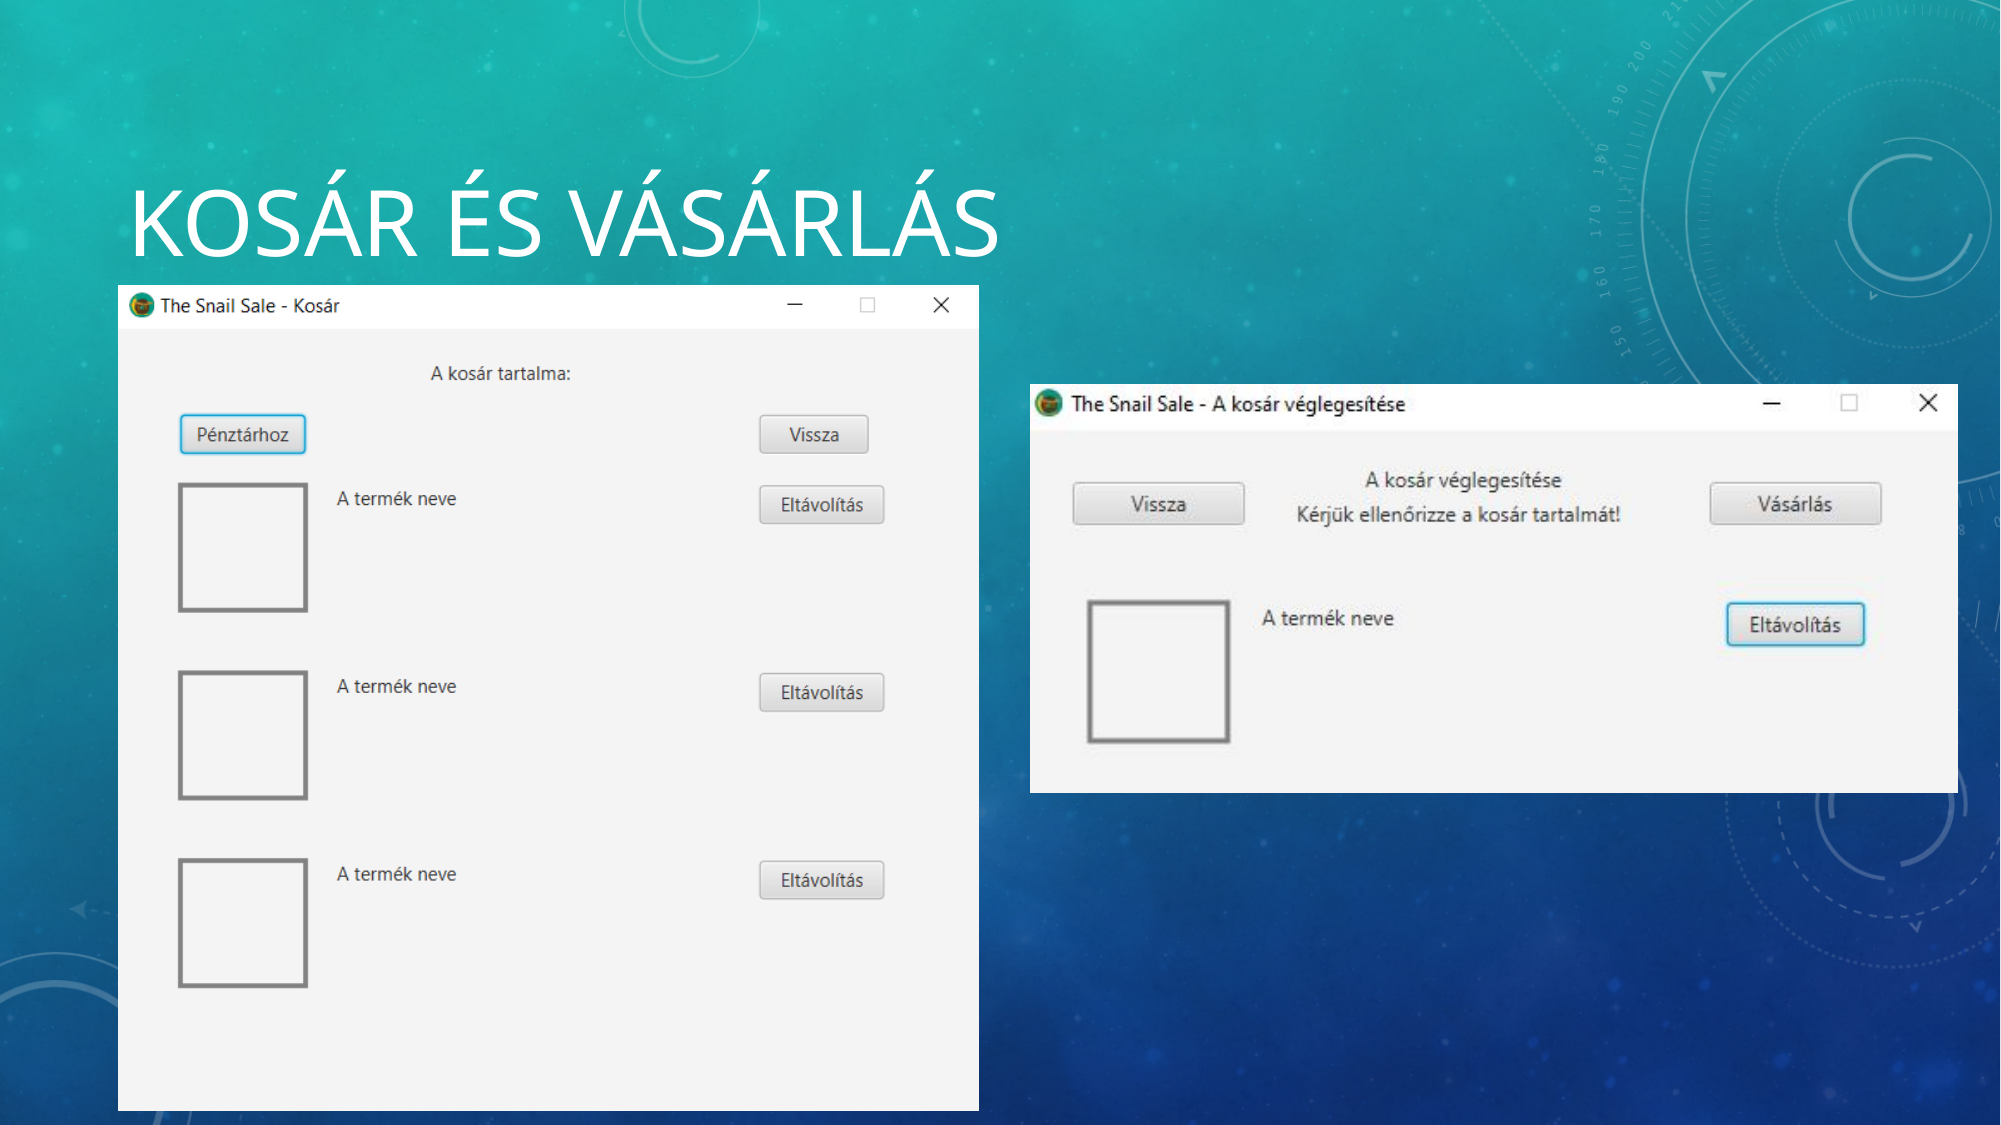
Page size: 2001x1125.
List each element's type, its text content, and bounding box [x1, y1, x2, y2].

picture [0, 0, 2001, 1125]
text_box Kosár és vásárlás [112, 99, 1775, 339]
